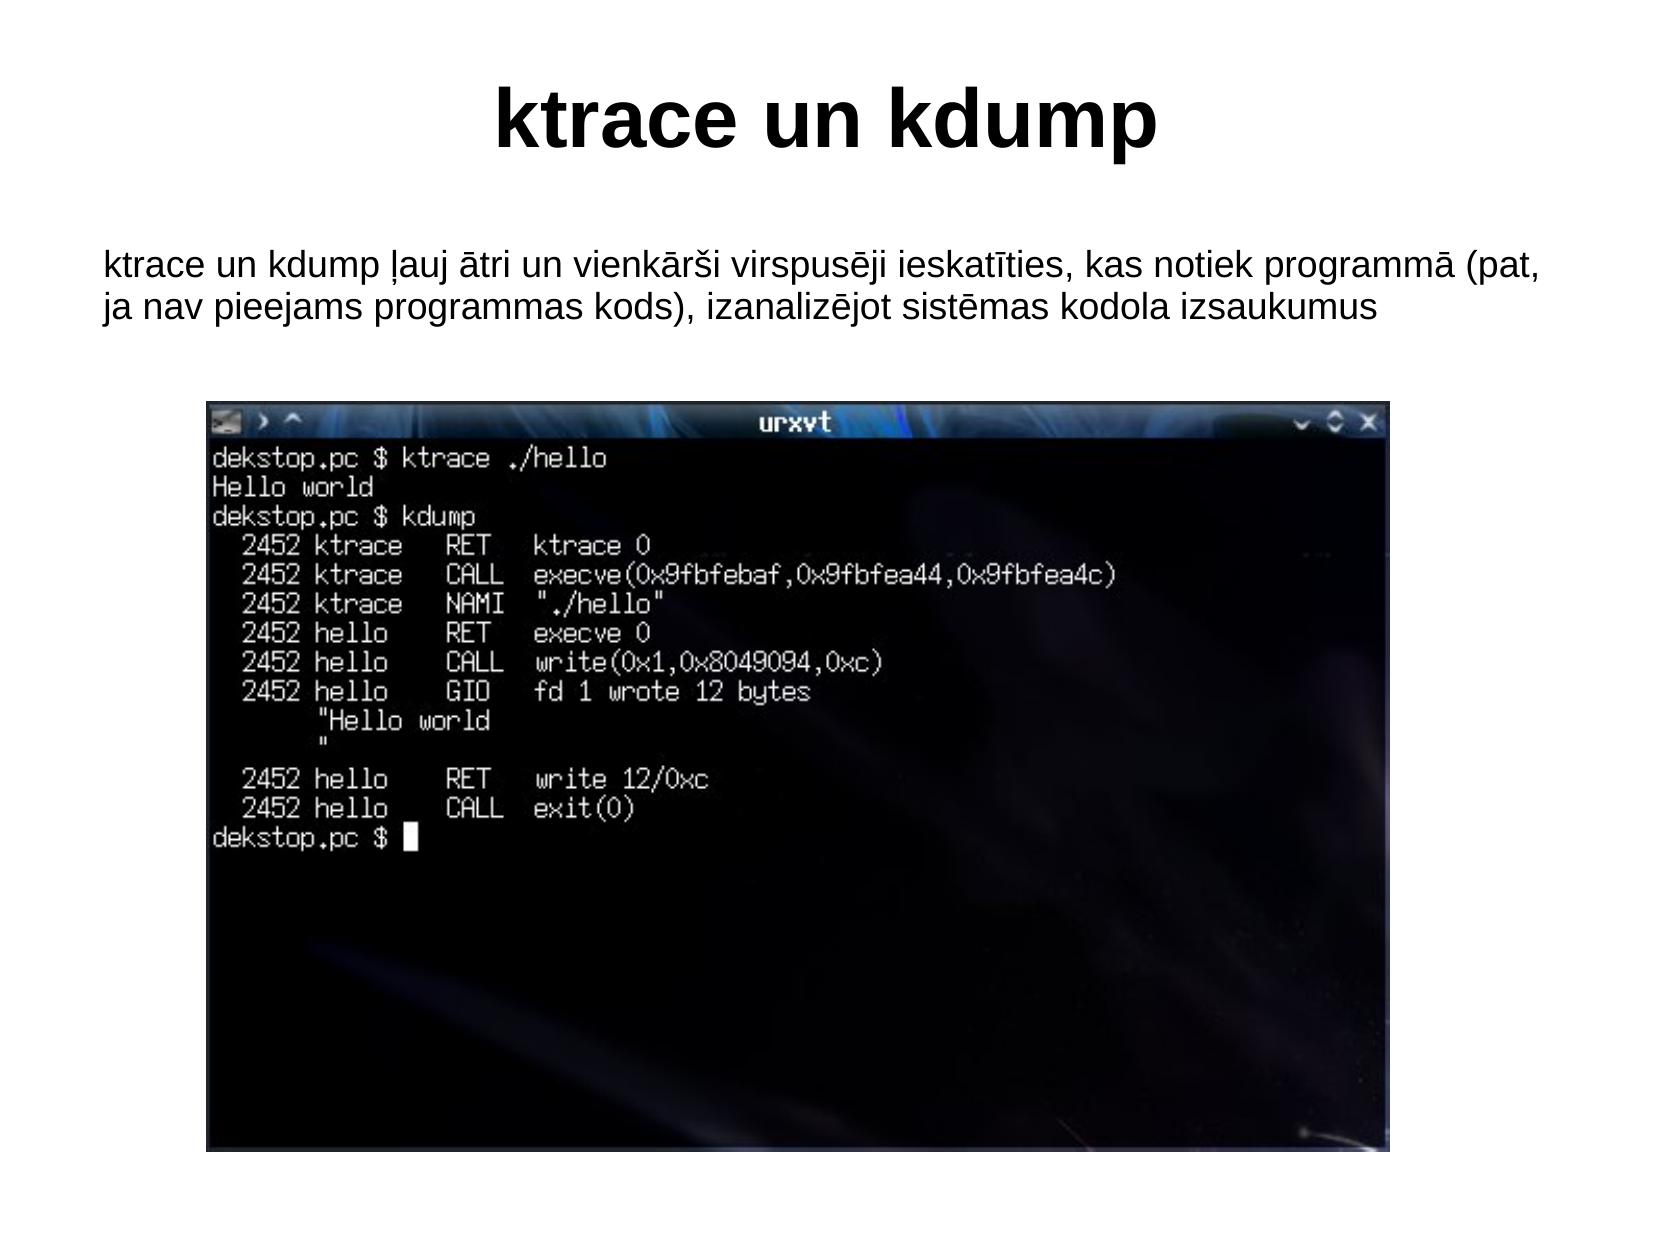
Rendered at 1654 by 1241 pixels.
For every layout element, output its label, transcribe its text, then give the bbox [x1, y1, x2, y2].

picture [206, 401, 1390, 1152]
text_box ktrace un kdump ļauj ātri un vienkārši virspusēji ieskatīties, kas notiek programmā (pat, ja nav pieejams programmas kods), izanalizējot sistēmas kodola izsaukumus [88, 236, 1595, 336]
text_box ktrace un kdump [59, 64, 1595, 173]
